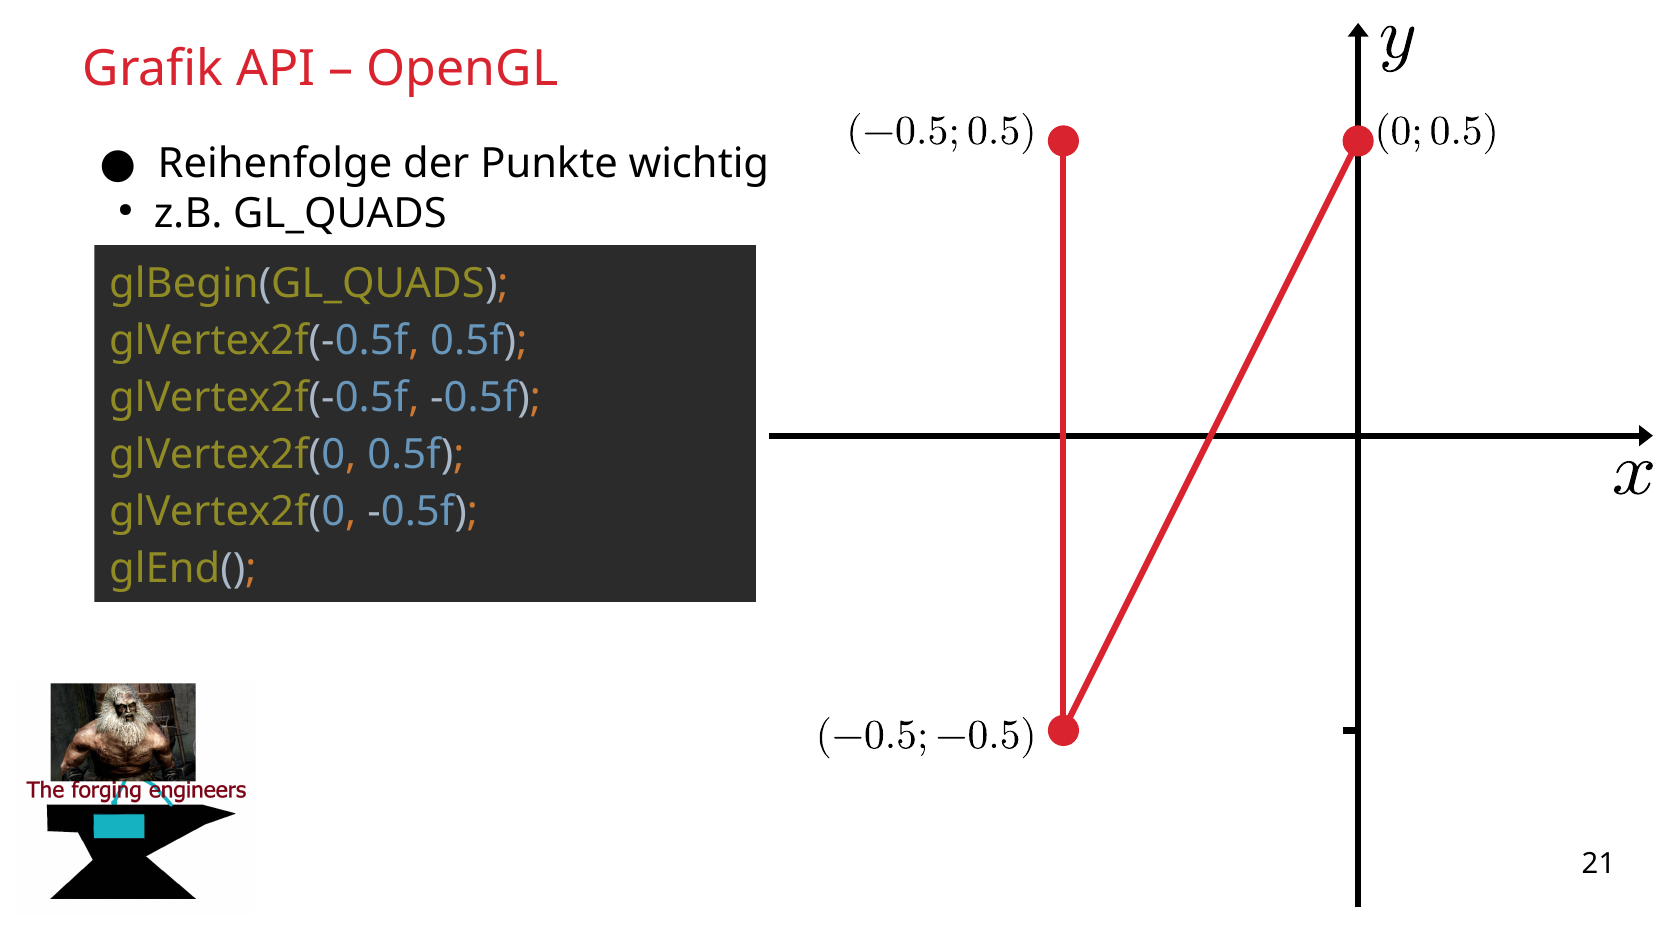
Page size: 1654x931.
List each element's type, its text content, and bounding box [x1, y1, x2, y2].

text_box glBegin(GL_QUADS); glVertex2f(-0.5f, 0.5f); glVertex2f(-0.5f, -0.5f); glVertex2f(0, 0.5f); glVertex2f(0, -0.5f); glEnd(); [94, 245, 756, 544]
title Grafik API – OpenGL [82, 37, 767, 95]
picture [17, 679, 254, 916]
picture [767, 22, 1654, 909]
text_box Reihenfolge der Punkte wichtig z.B. GL_QUADS [82, 135, 767, 284]
